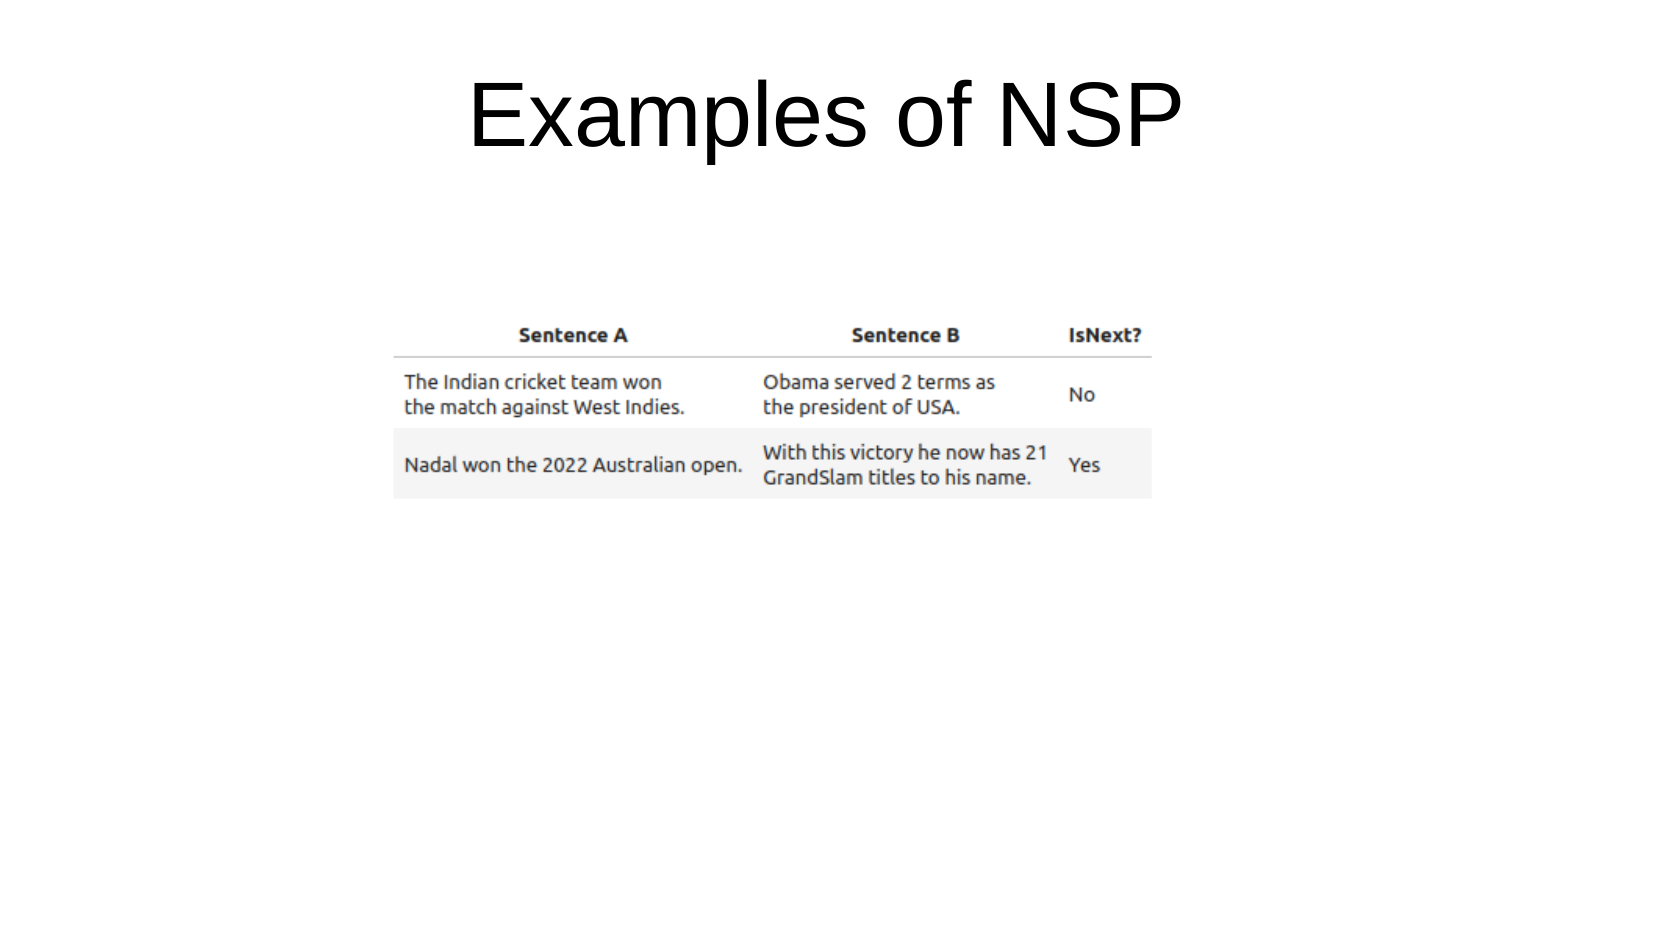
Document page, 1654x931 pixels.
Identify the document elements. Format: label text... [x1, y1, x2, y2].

picture [236, 297, 1335, 502]
title Examples of NSP [82, 37, 1571, 193]
